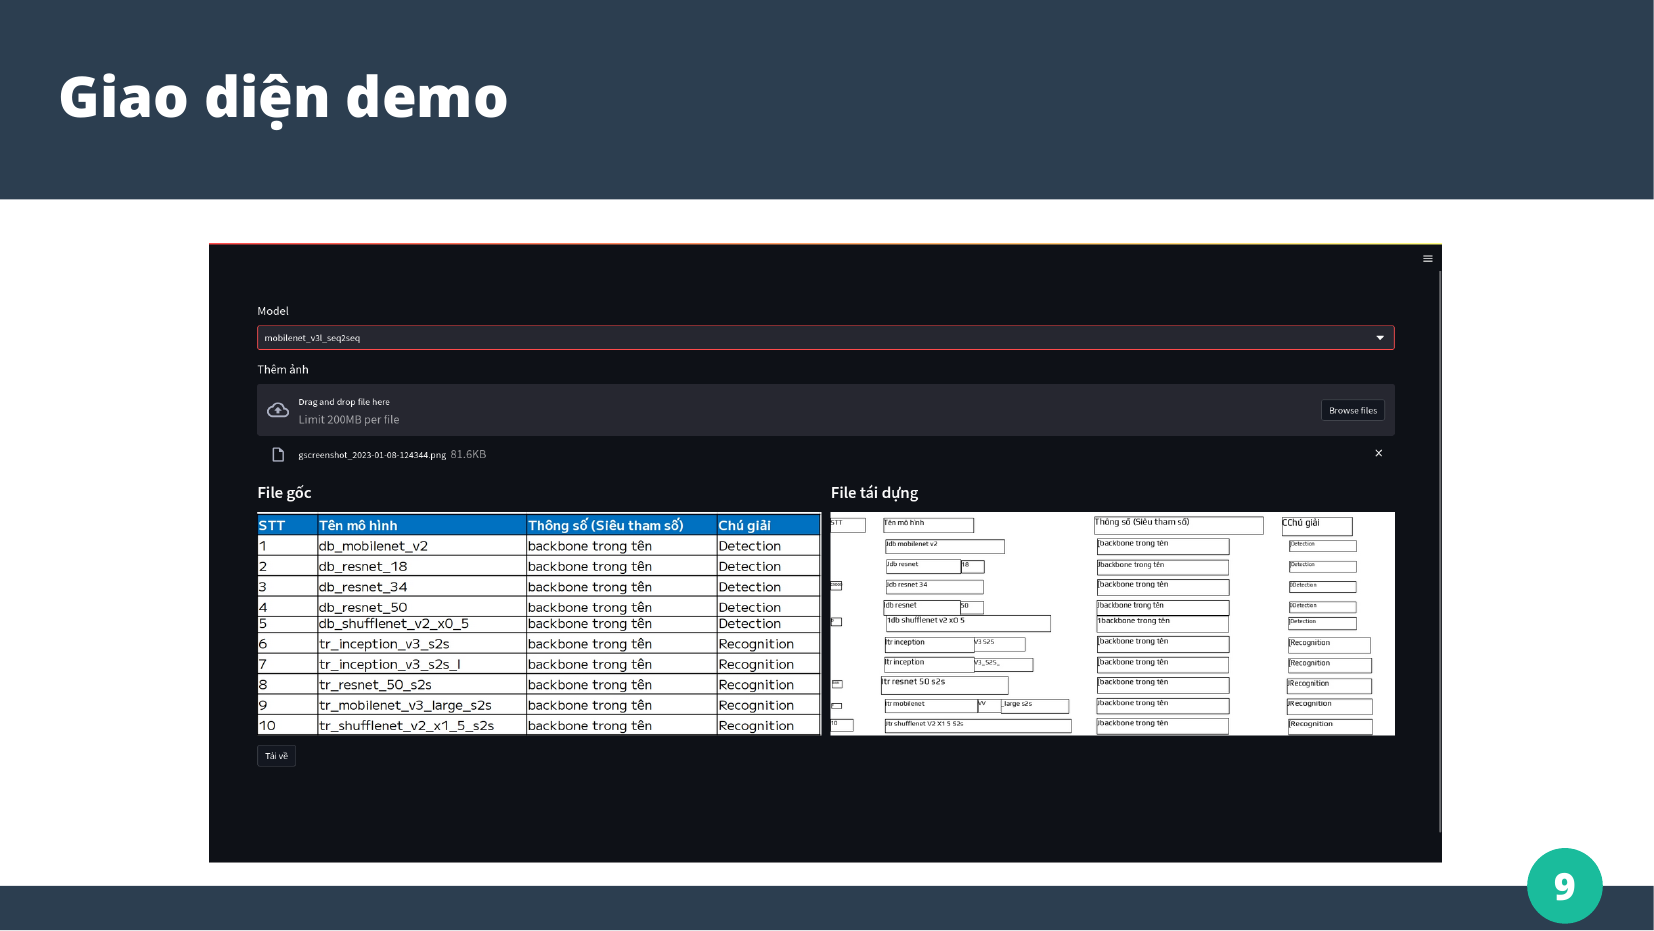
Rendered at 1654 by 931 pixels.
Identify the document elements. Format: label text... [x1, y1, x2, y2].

picture [209, 243, 1445, 864]
title Giao diện demo [59, 37, 1595, 155]
